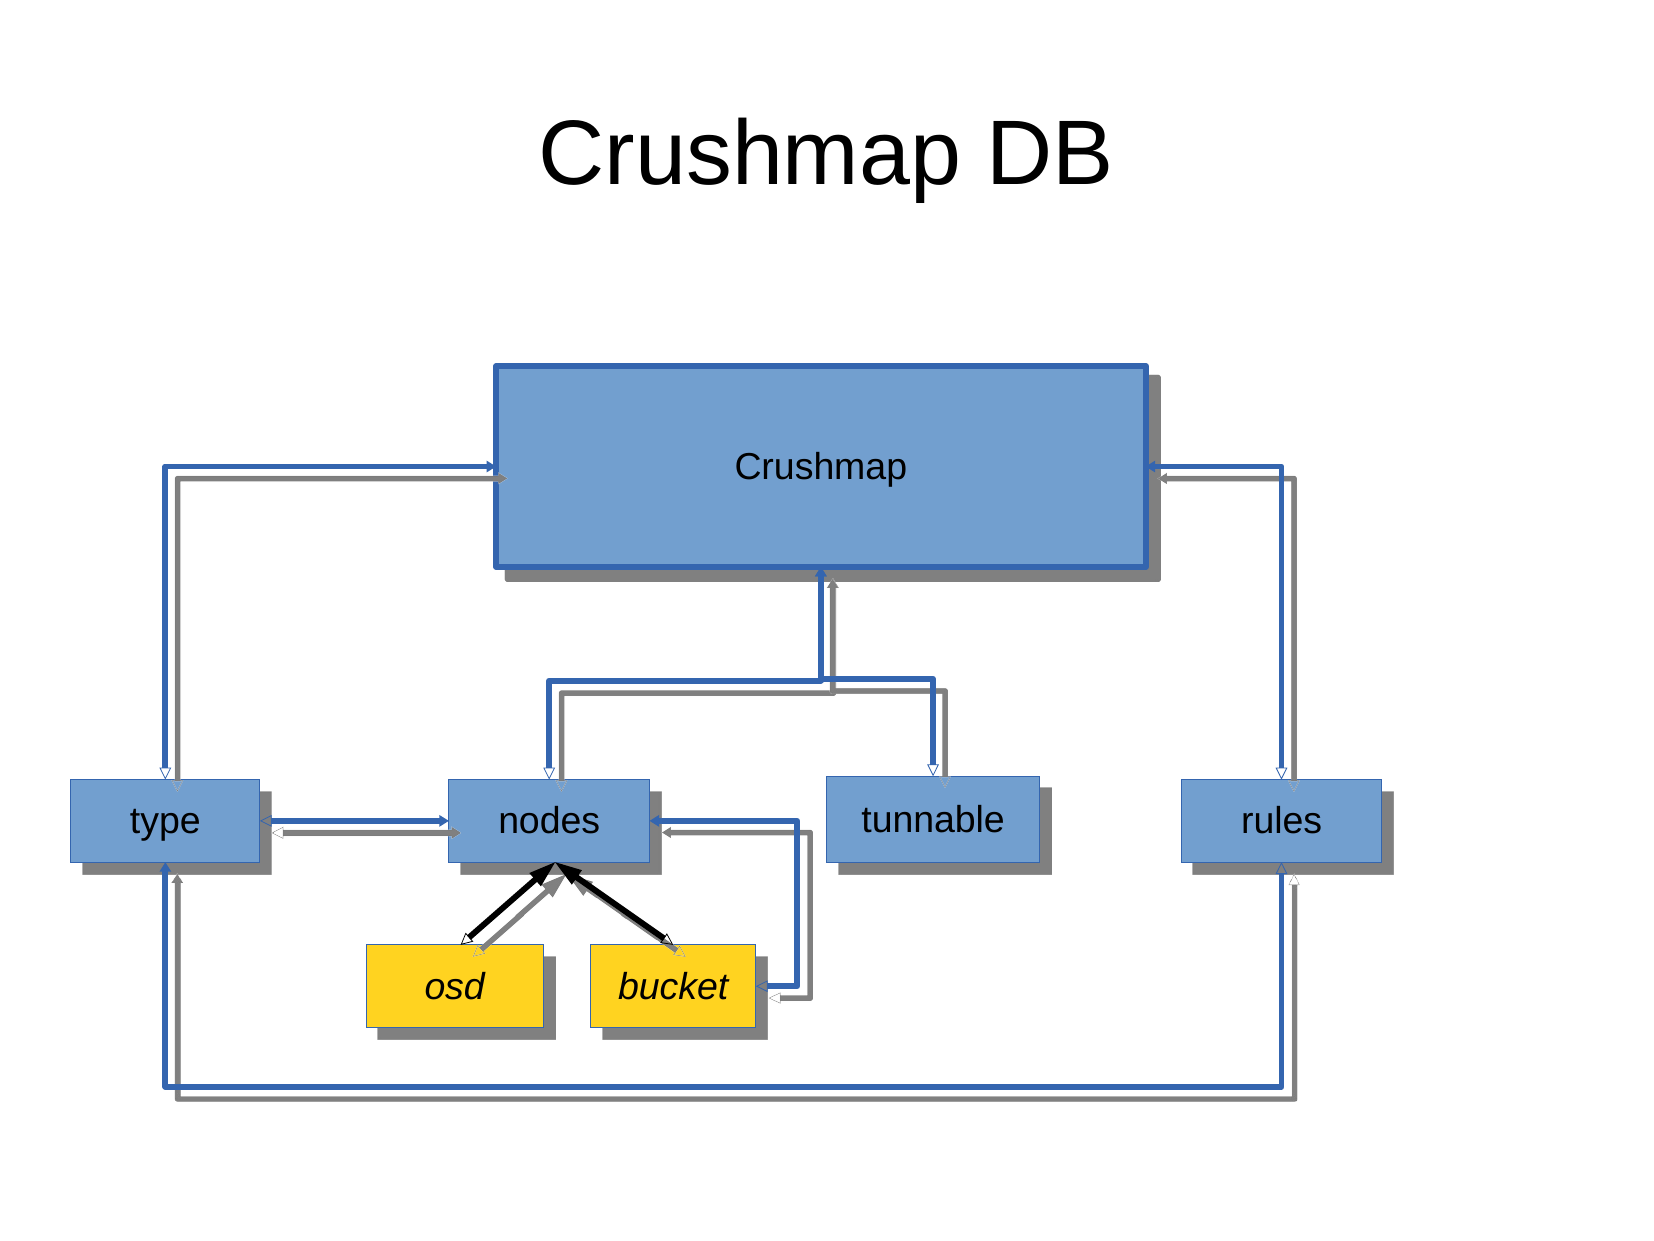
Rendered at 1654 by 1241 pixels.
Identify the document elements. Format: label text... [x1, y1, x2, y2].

text_box osd [366, 944, 544, 1028]
text_box nodes [448, 779, 650, 863]
title Crushmap DB [82, 49, 1571, 257]
text_box bucket [590, 944, 756, 1028]
text_box tunnable [826, 776, 1040, 863]
text_box Crushmap [496, 366, 1146, 567]
text_box rules [1181, 779, 1382, 863]
text_box type [70, 779, 260, 863]
